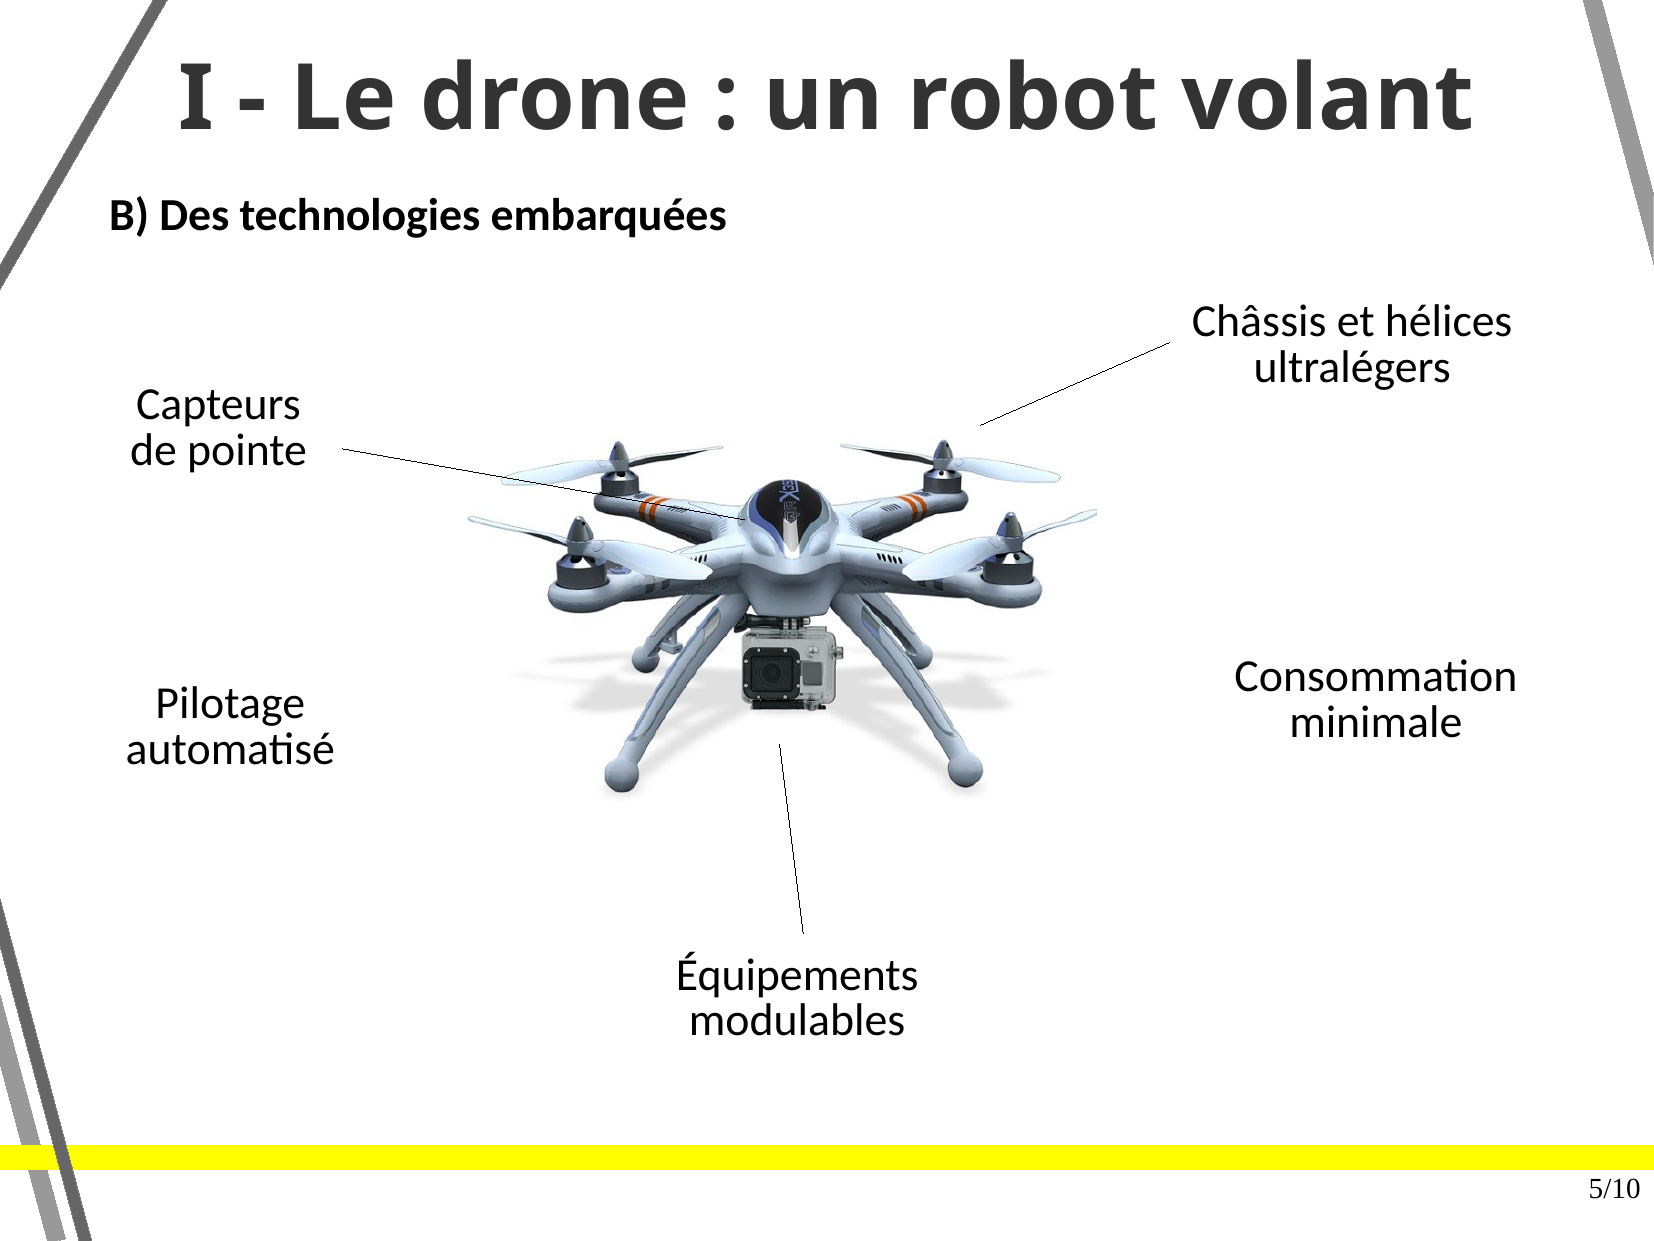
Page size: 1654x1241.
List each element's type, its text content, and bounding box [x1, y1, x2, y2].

text_box B) Des technologies embarquées [94, 188, 993, 260]
title I - Le drone : un robot volant [82, 0, 1571, 198]
text_box Châssis et hélices ultralégers [1169, 295, 1536, 422]
text_box Pilotage automatisé [94, 676, 367, 804]
text_box Équipements modulables [649, 948, 945, 1075]
text_box Capteurs de pointe [106, 377, 331, 517]
picture [460, 377, 1098, 813]
text_box Consommation minimale [1216, 649, 1536, 776]
